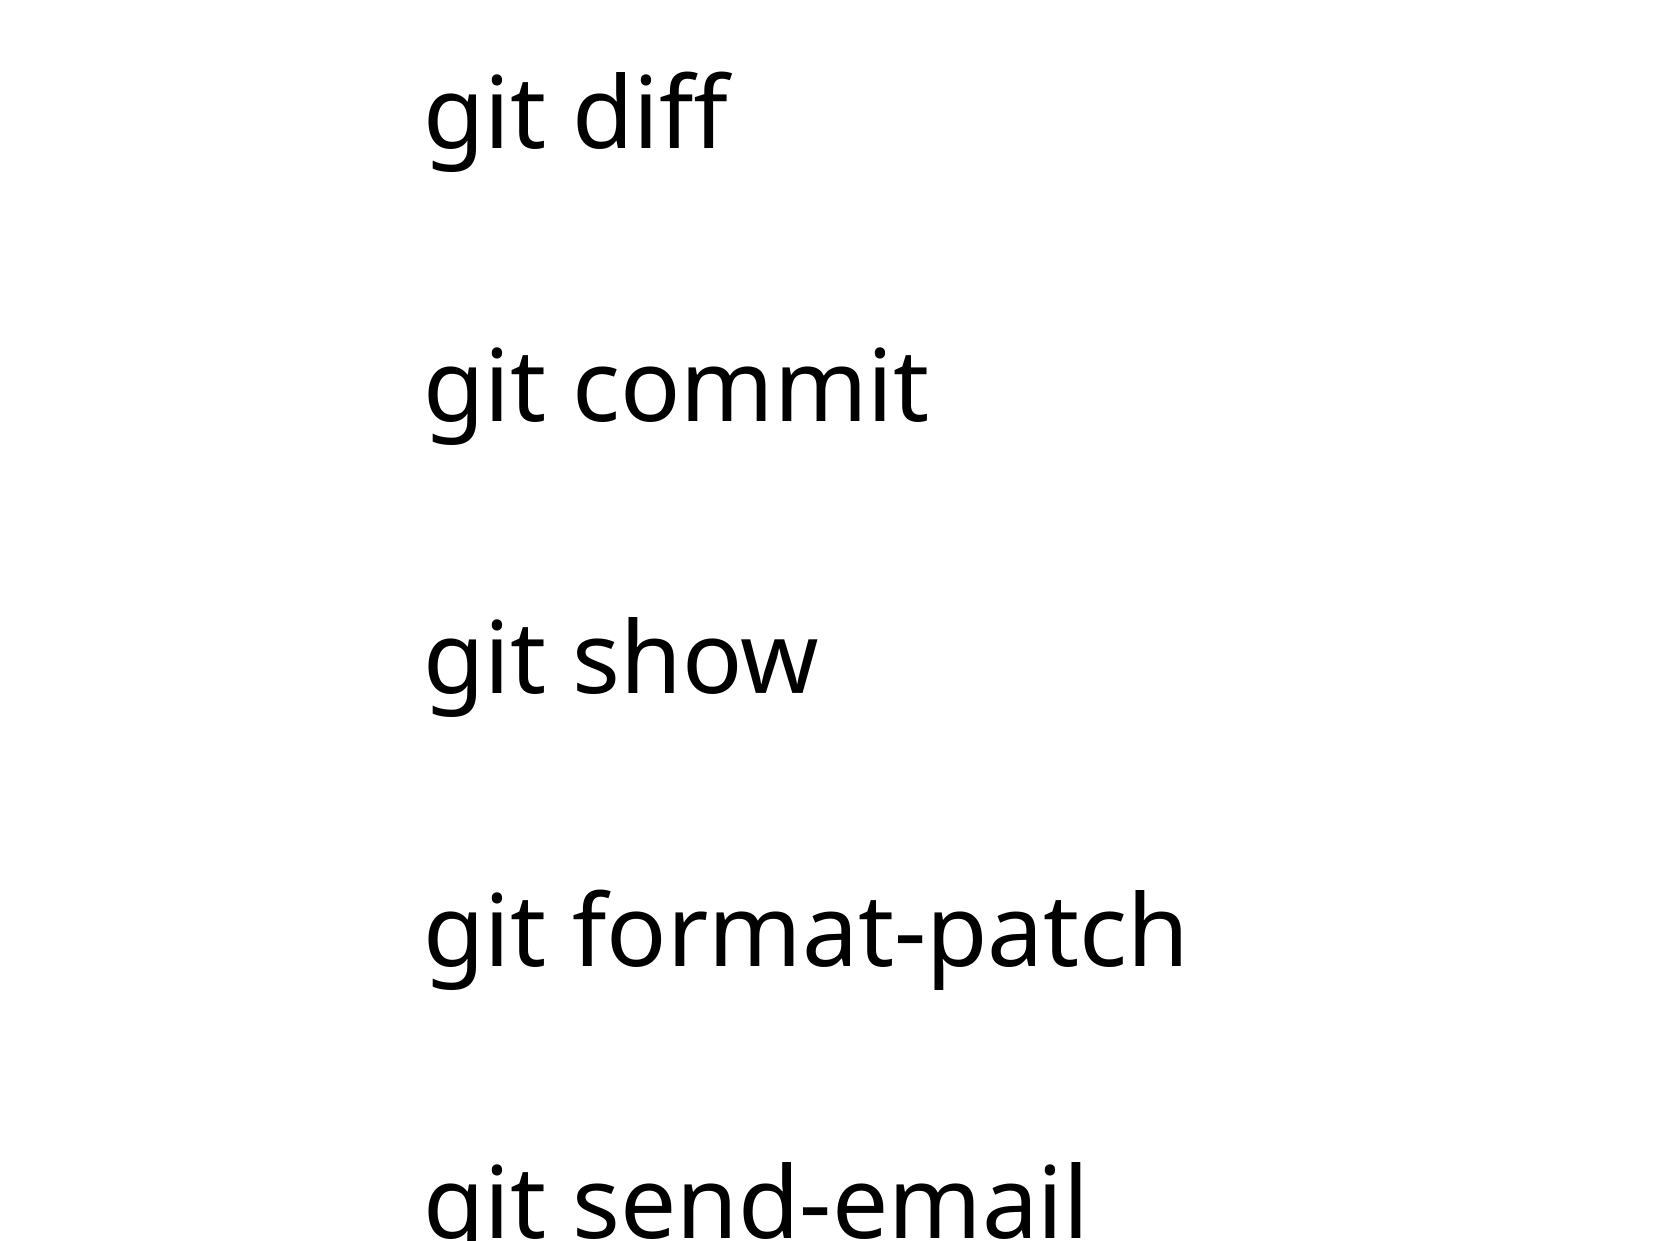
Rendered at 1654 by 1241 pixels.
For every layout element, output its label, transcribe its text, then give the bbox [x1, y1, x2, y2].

text_box git diff git commit git show git format-patch git send-email [408, 34, 1253, 1130]
